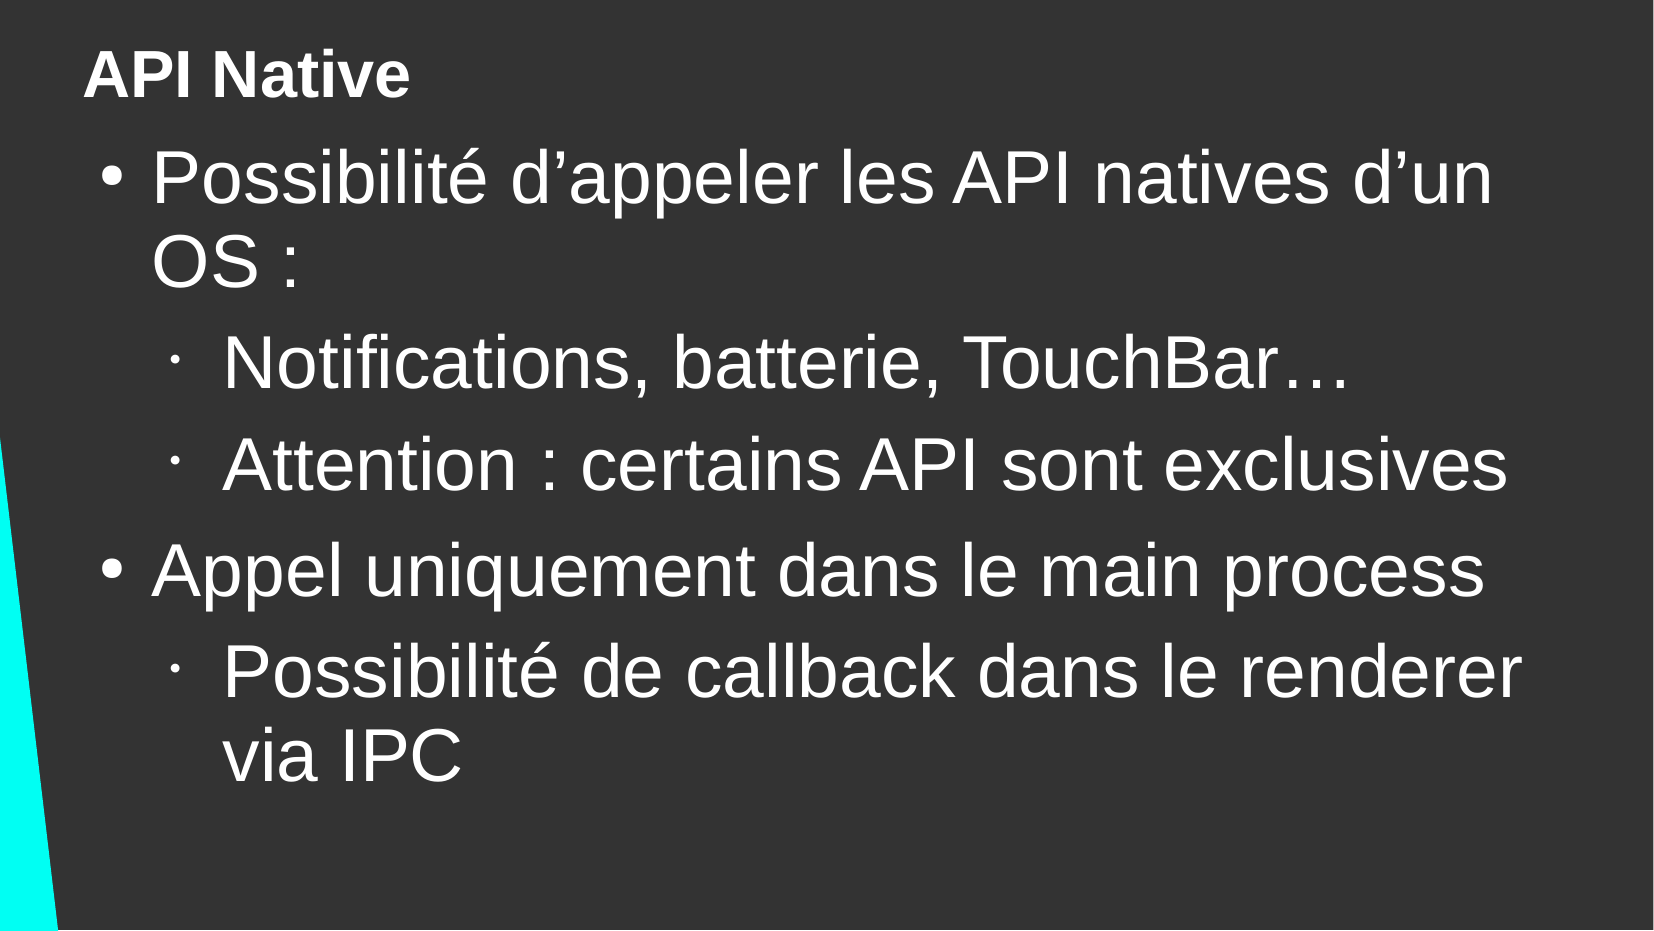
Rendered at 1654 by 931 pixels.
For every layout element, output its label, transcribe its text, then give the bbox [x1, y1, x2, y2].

list Possibilité d’appeler les API natives d’un OS : Notifications, batterie, TouchBar… Attention : certains API sont exclusives Appel uniquement dans le main process Possibilité de callback dans le renderer via IPC [80, 135, 1619, 857]
title API Native [82, 37, 1571, 112]
text_box [0, 437, 59, 931]
